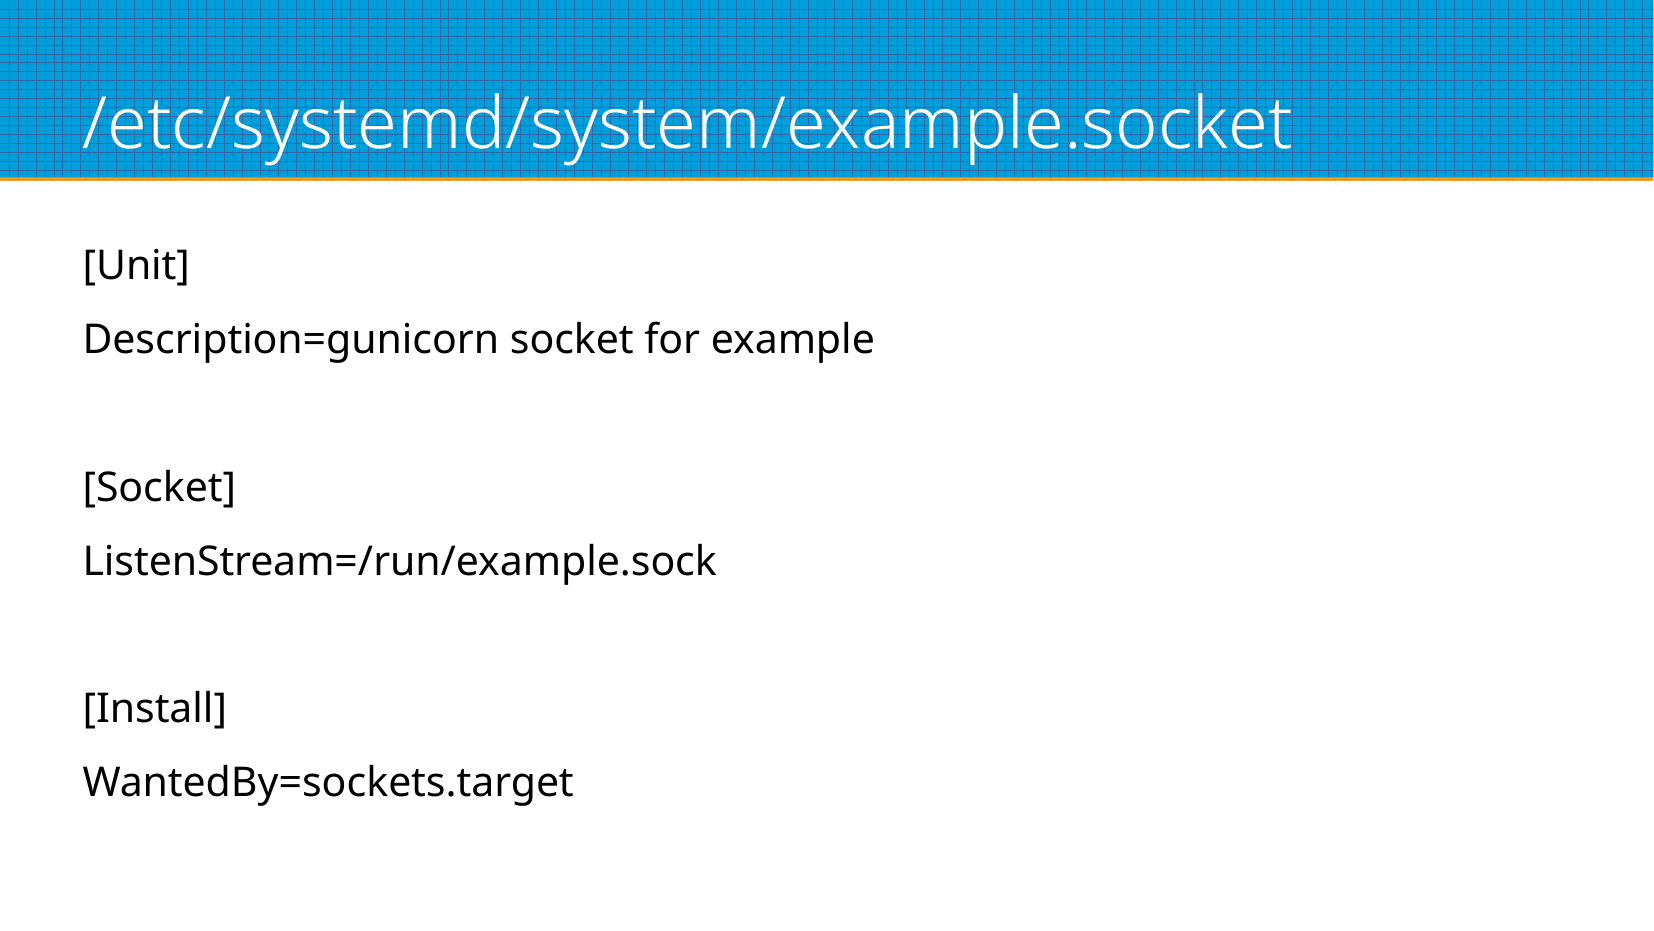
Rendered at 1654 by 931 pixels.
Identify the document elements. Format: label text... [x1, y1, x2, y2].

list [Unit] Description=gunicorn socket for example [Socket] ListenStream=/run/example.sock [Install] WantedBy=sockets.target [82, 236, 1563, 811]
title /etc/systemd/system/example.socket [82, 14, 1571, 171]
